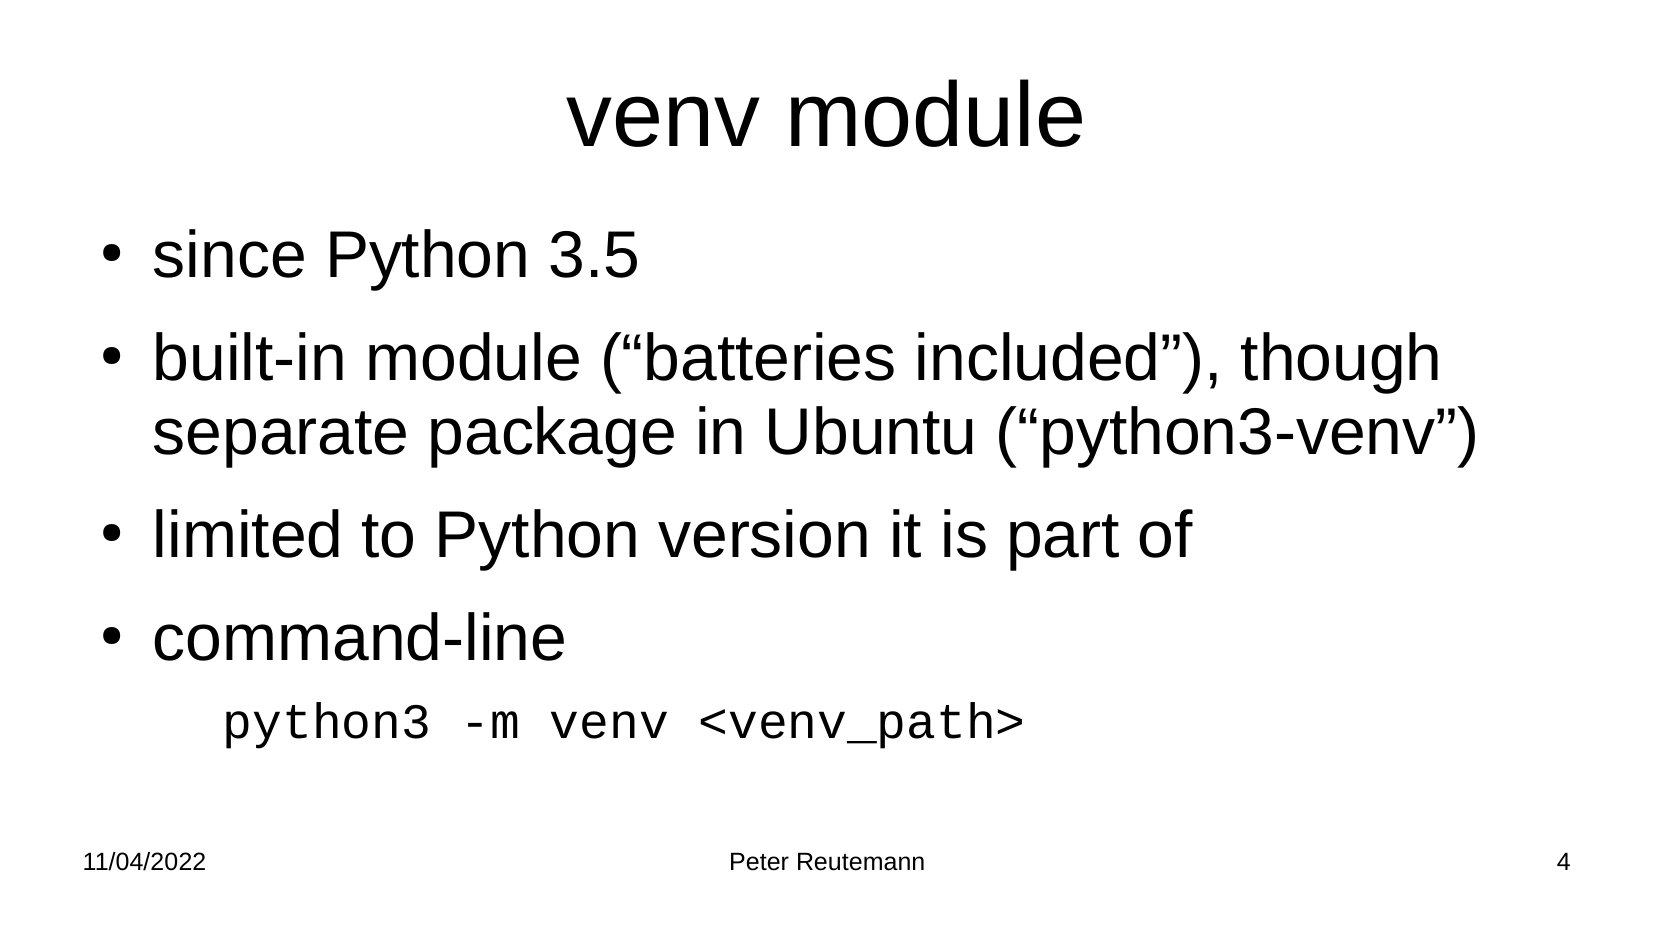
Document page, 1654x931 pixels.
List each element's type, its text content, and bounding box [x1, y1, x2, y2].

title venv module [82, 37, 1571, 193]
list since Python 3.5 built-in module (“batteries included”), though separate package in Ubuntu (“python3-venv”) limited to Python version it is part of command-line python3 -m venv <venv_path> [82, 217, 1571, 758]
